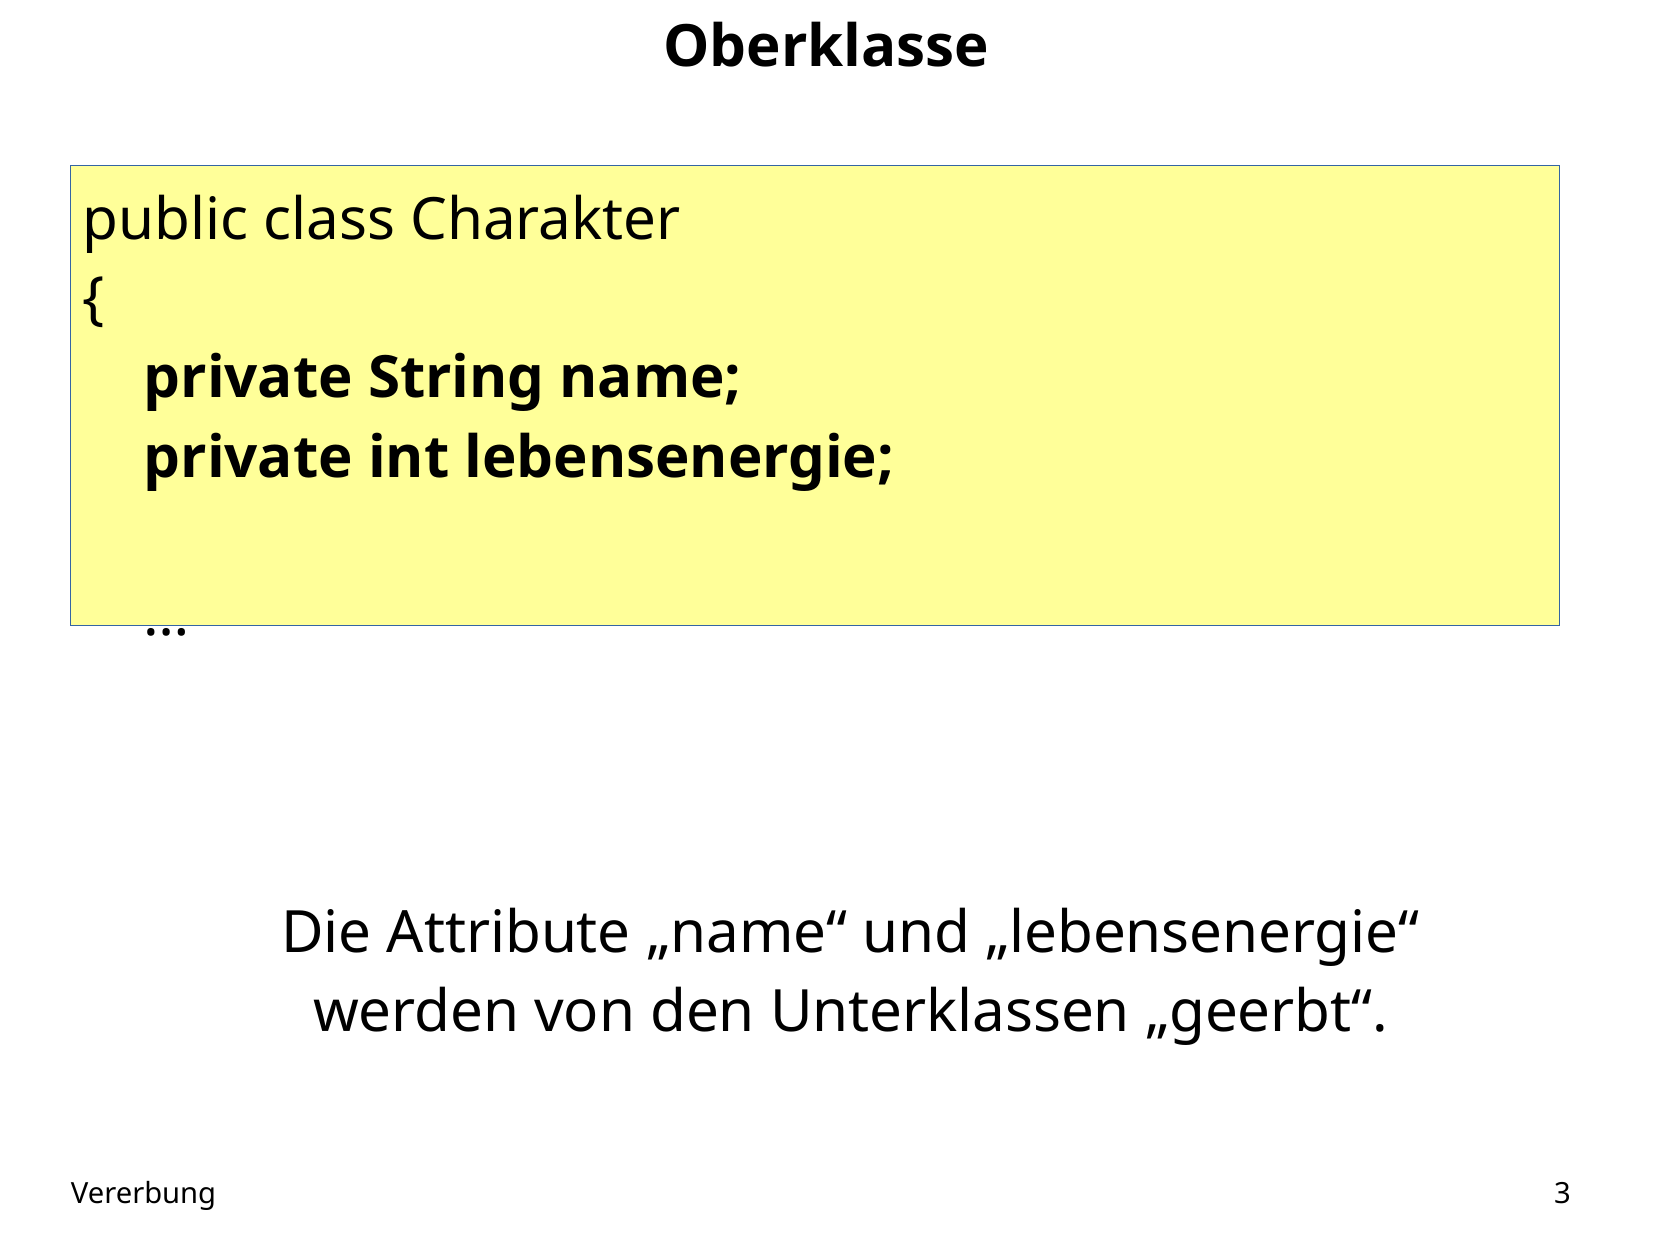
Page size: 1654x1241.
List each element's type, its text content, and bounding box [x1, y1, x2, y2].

list public class Charakter { private String name; private int lebensenergie; … Die Attribute „name“ und „lebensenergie“ werden von den Unterklassen „geerbt“. [82, 177, 1619, 1158]
title Oberklasse [0, 5, 1654, 83]
text_box [70, 165, 1560, 626]
